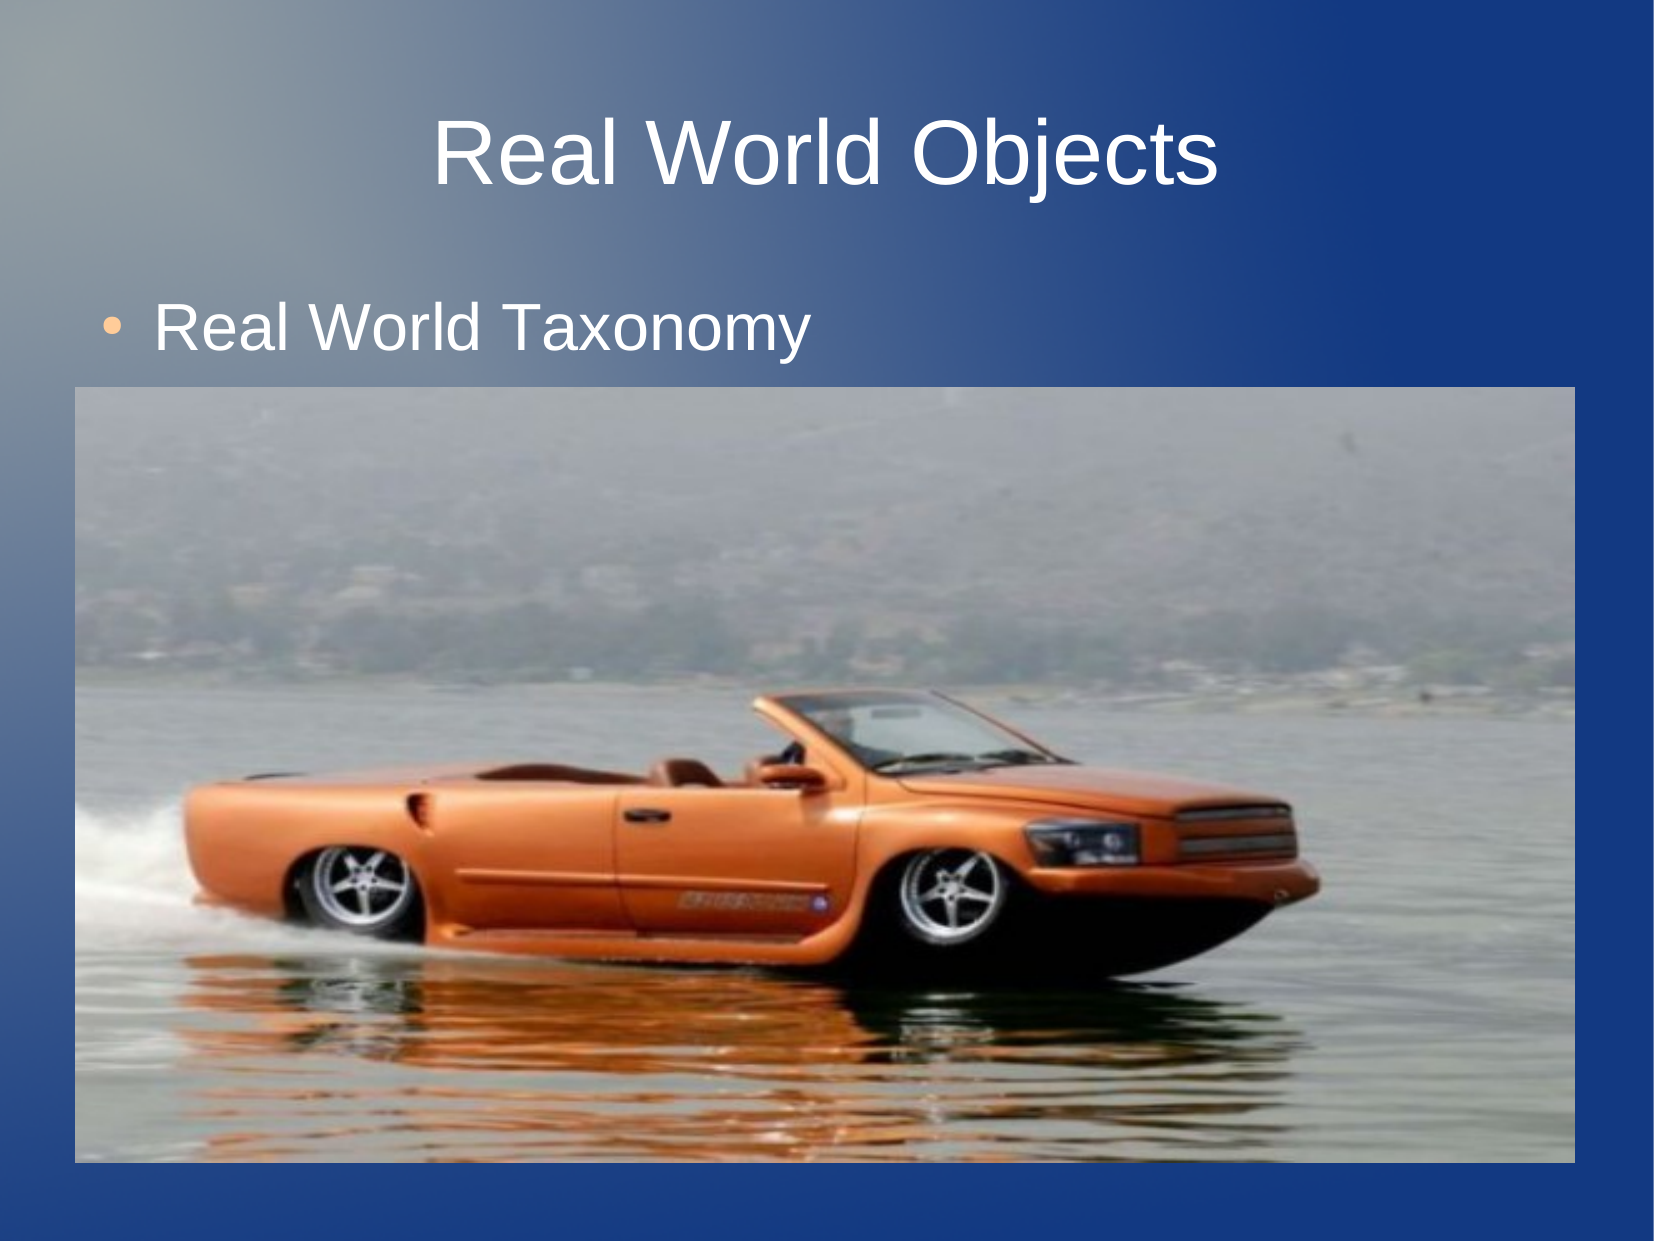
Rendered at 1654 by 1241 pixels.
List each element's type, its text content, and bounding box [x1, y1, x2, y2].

list Real World Taxonomy [82, 290, 1571, 387]
title Real World Objects [82, 49, 1571, 257]
picture [0, 0, 1654, 1241]
